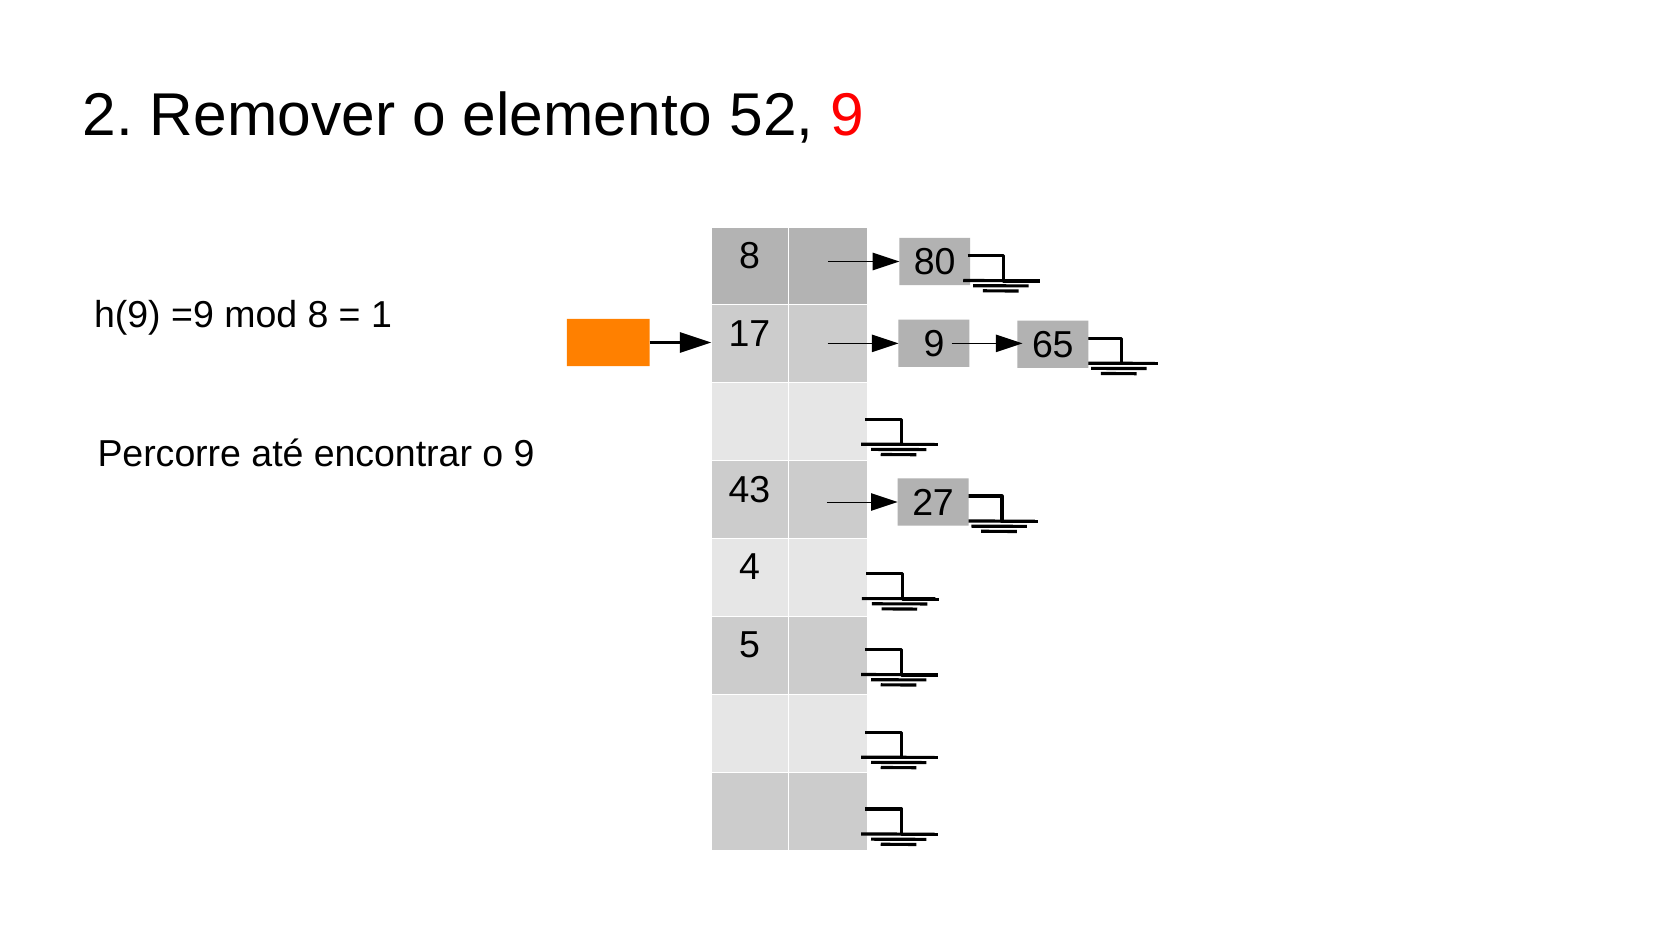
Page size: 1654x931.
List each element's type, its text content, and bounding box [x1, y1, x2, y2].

table_cell 43 [712, 461, 788, 538]
table_cell [712, 695, 788, 772]
table_cell [789, 695, 867, 772]
text_box Percorre até encontrar o 9 [82, 425, 550, 483]
table_cell 17 [712, 305, 788, 382]
text_box 27 [897, 478, 969, 526]
table_header [789, 228, 867, 304]
text_box aux [566, 318, 650, 367]
text_box 65 [1017, 320, 1089, 368]
text_box 80 [899, 237, 971, 286]
table_cell [712, 383, 788, 460]
table_cell [789, 383, 867, 460]
text_box h(9) =9 mod 8 = 1 [79, 285, 418, 343]
title 2. Remover o elemento 52, 9 [82, 37, 1571, 193]
table_cell [789, 617, 867, 694]
table_cell 4 [712, 539, 788, 616]
text_box 9 [898, 319, 970, 367]
table_cell [789, 773, 867, 850]
table_cell 5 [712, 617, 788, 694]
table_cell [712, 773, 788, 850]
table_cell [789, 539, 867, 616]
table_cell [789, 461, 867, 538]
table_header 8 [712, 228, 788, 304]
table_cell [789, 305, 867, 382]
